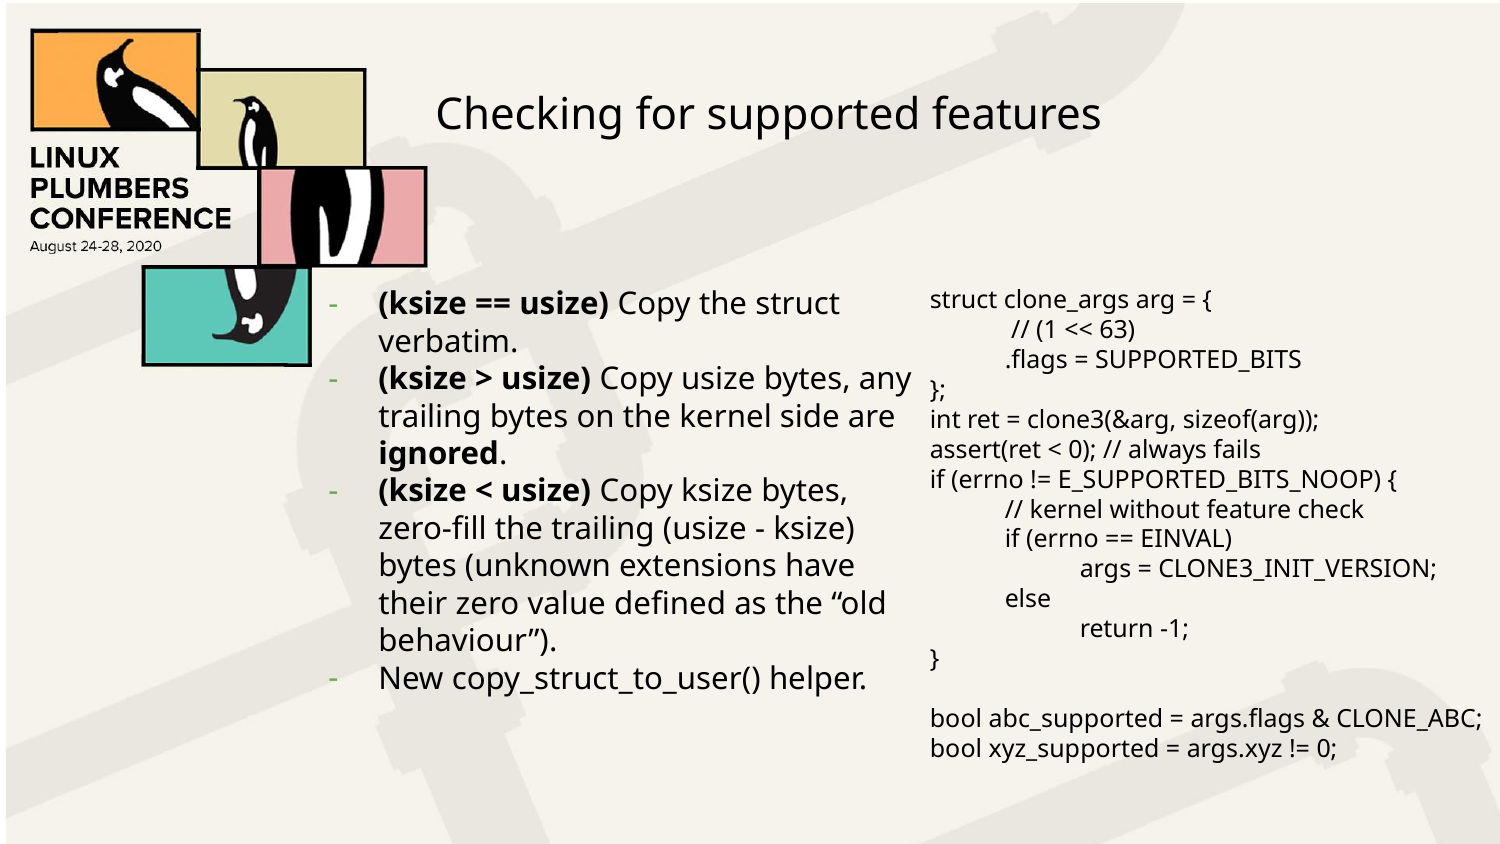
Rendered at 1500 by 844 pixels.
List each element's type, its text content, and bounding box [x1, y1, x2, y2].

title Checking for supported features [435, 33, 1425, 191]
list (ksize == usize) Copy the struct verbatim. (ksize > usize) Copy usize bytes, any trailing bytes on the kernel side are ignored. (ksize < usize) Copy ksize bytes, zero-fill the trailing (usize - ksize) bytes (unknown extensions have their zero value defined as the “old behaviour”). New copy_struct_to_user() helper. [293, 283, 920, 736]
list struct clone_args arg = { // (1 << 63) .flags = SUPPORTED_BITS }; int ret = clone3(&arg, sizeof(arg)); assert(ret < 0); // always fails if (errno != E_SUPPORTED_BITS_NOOP) { // kernel without feature check if (errno == EINVAL) args = CLONE3_INIT_VERSION; else return -1; } bool abc_supported = args.flags & CLONE_ABC; bool xyz_supported = args.xyz != 0; [929, 283, 1500, 736]
picture [5, 3, 1500, 844]
